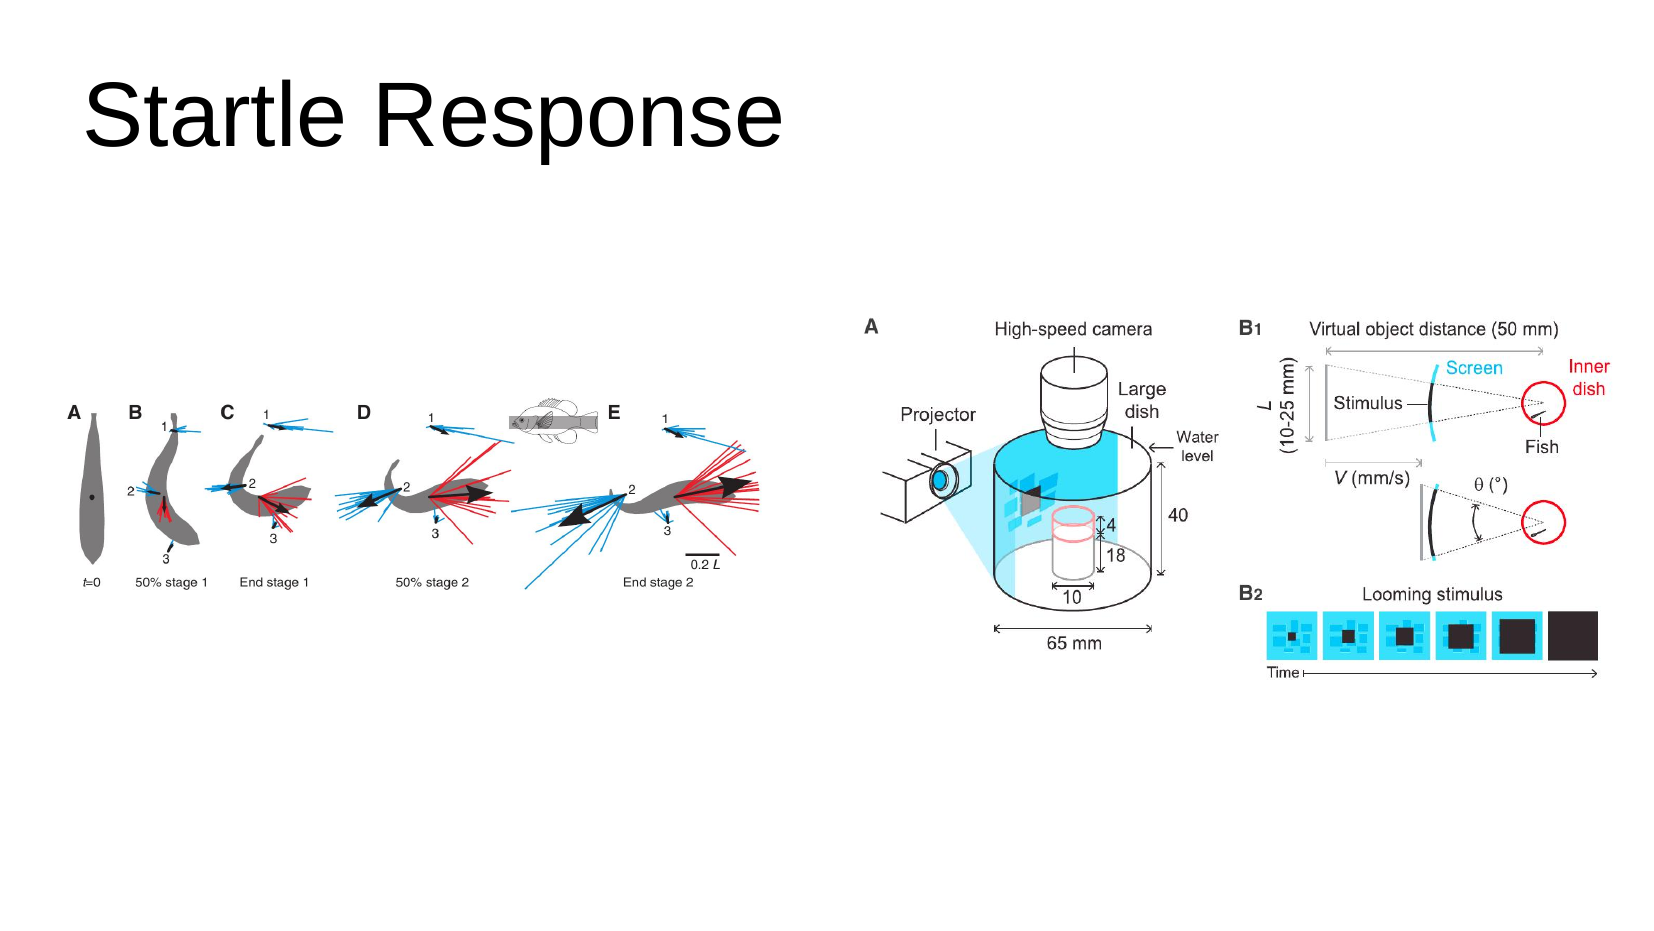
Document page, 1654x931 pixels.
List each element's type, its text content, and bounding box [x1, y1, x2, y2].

picture [45, 373, 766, 601]
picture [851, 299, 1621, 691]
title Startle Response [82, 37, 1571, 193]
